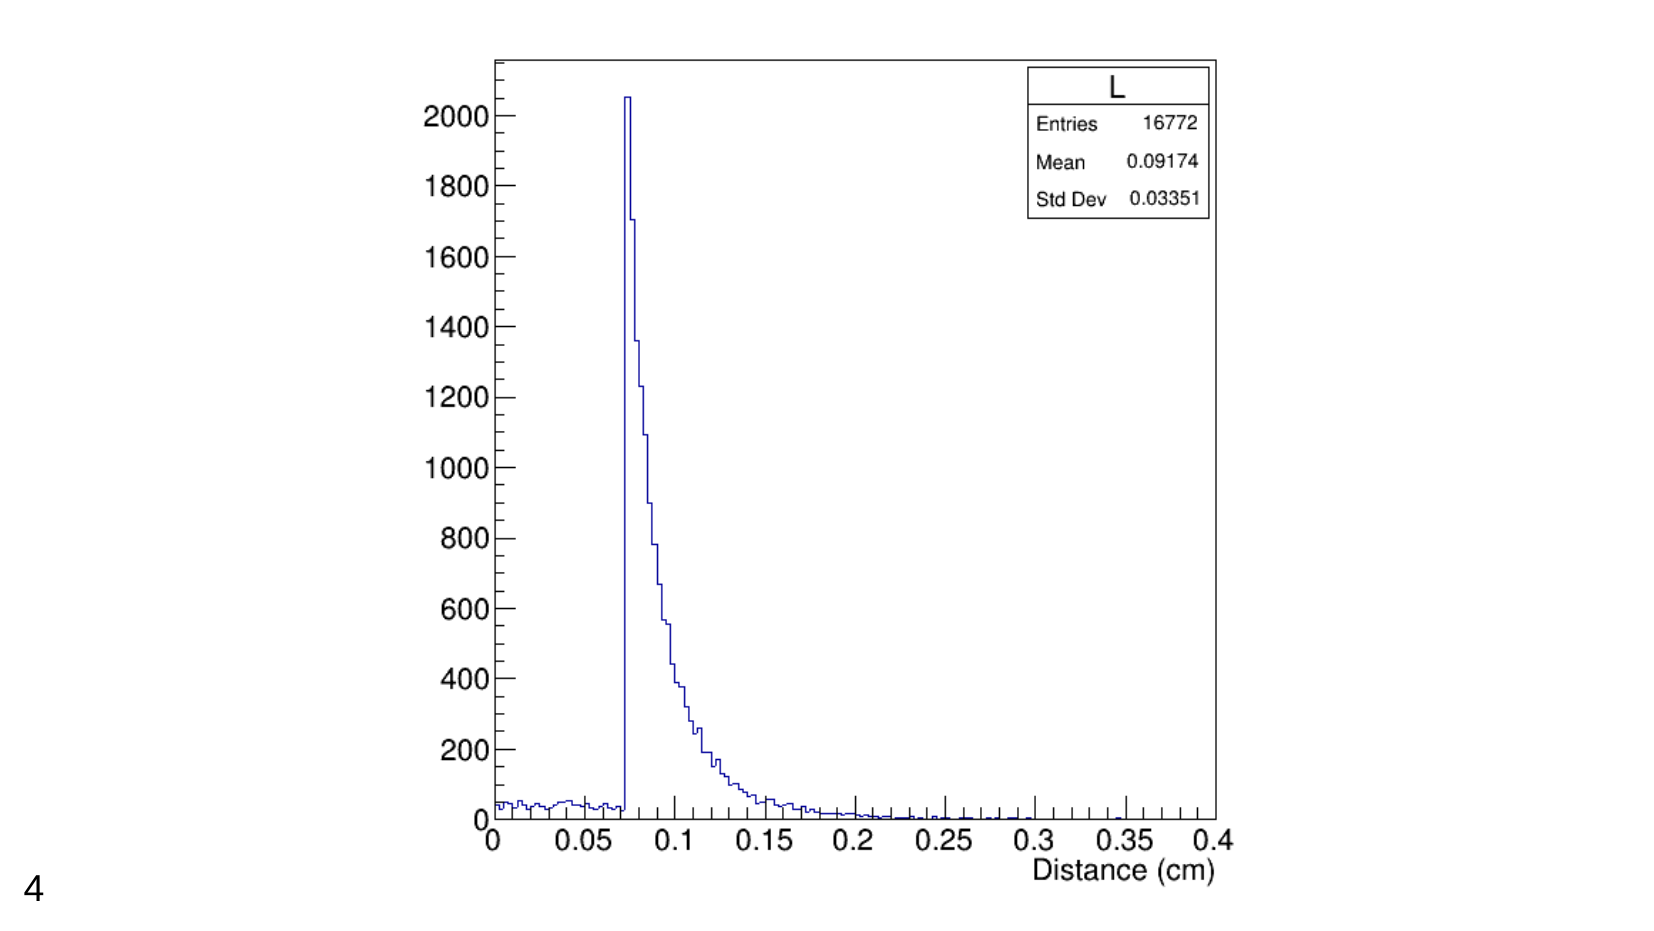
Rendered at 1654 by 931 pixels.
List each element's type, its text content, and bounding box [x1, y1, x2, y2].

text_box <number> [8, 860, 638, 931]
picture [412, 44, 1244, 901]
